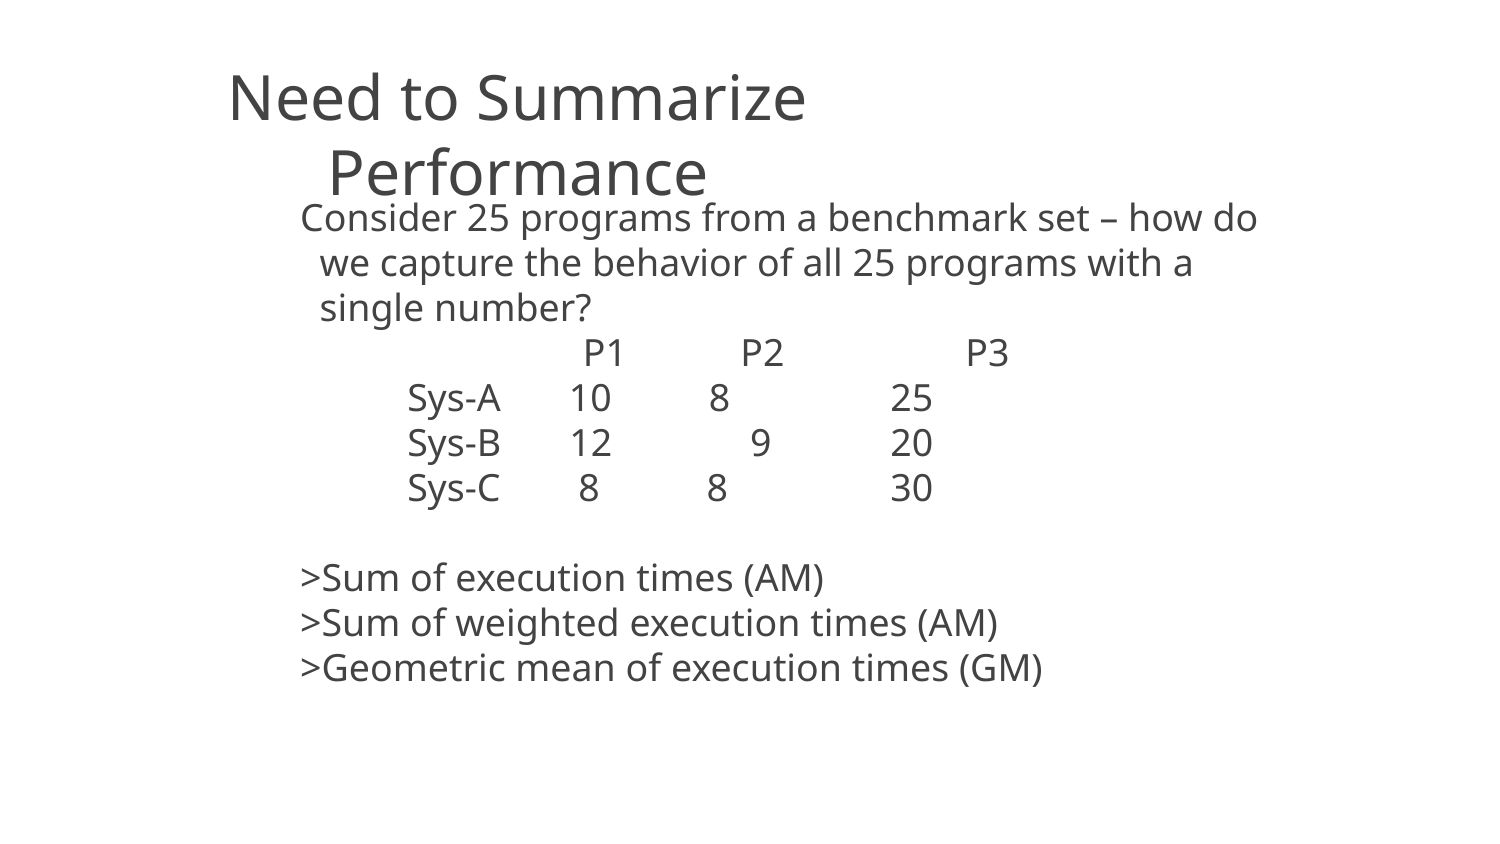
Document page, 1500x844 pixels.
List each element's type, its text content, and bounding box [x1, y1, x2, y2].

text_box Consider 25 programs from a benchmark set – how do we capture the behavior of all 25 programs with a single number? P1 P2 P3 Sys-A 10 8 25 Sys-B 12 9 20 Sys-C 8 8 30 >Sum of execution times (AM) >Sum of weighted execution times (AM) >Geometric mean of execution times (GM) [200, 179, 1341, 842]
text_box Need to Summarize Performance [14, 43, 1022, 157]
